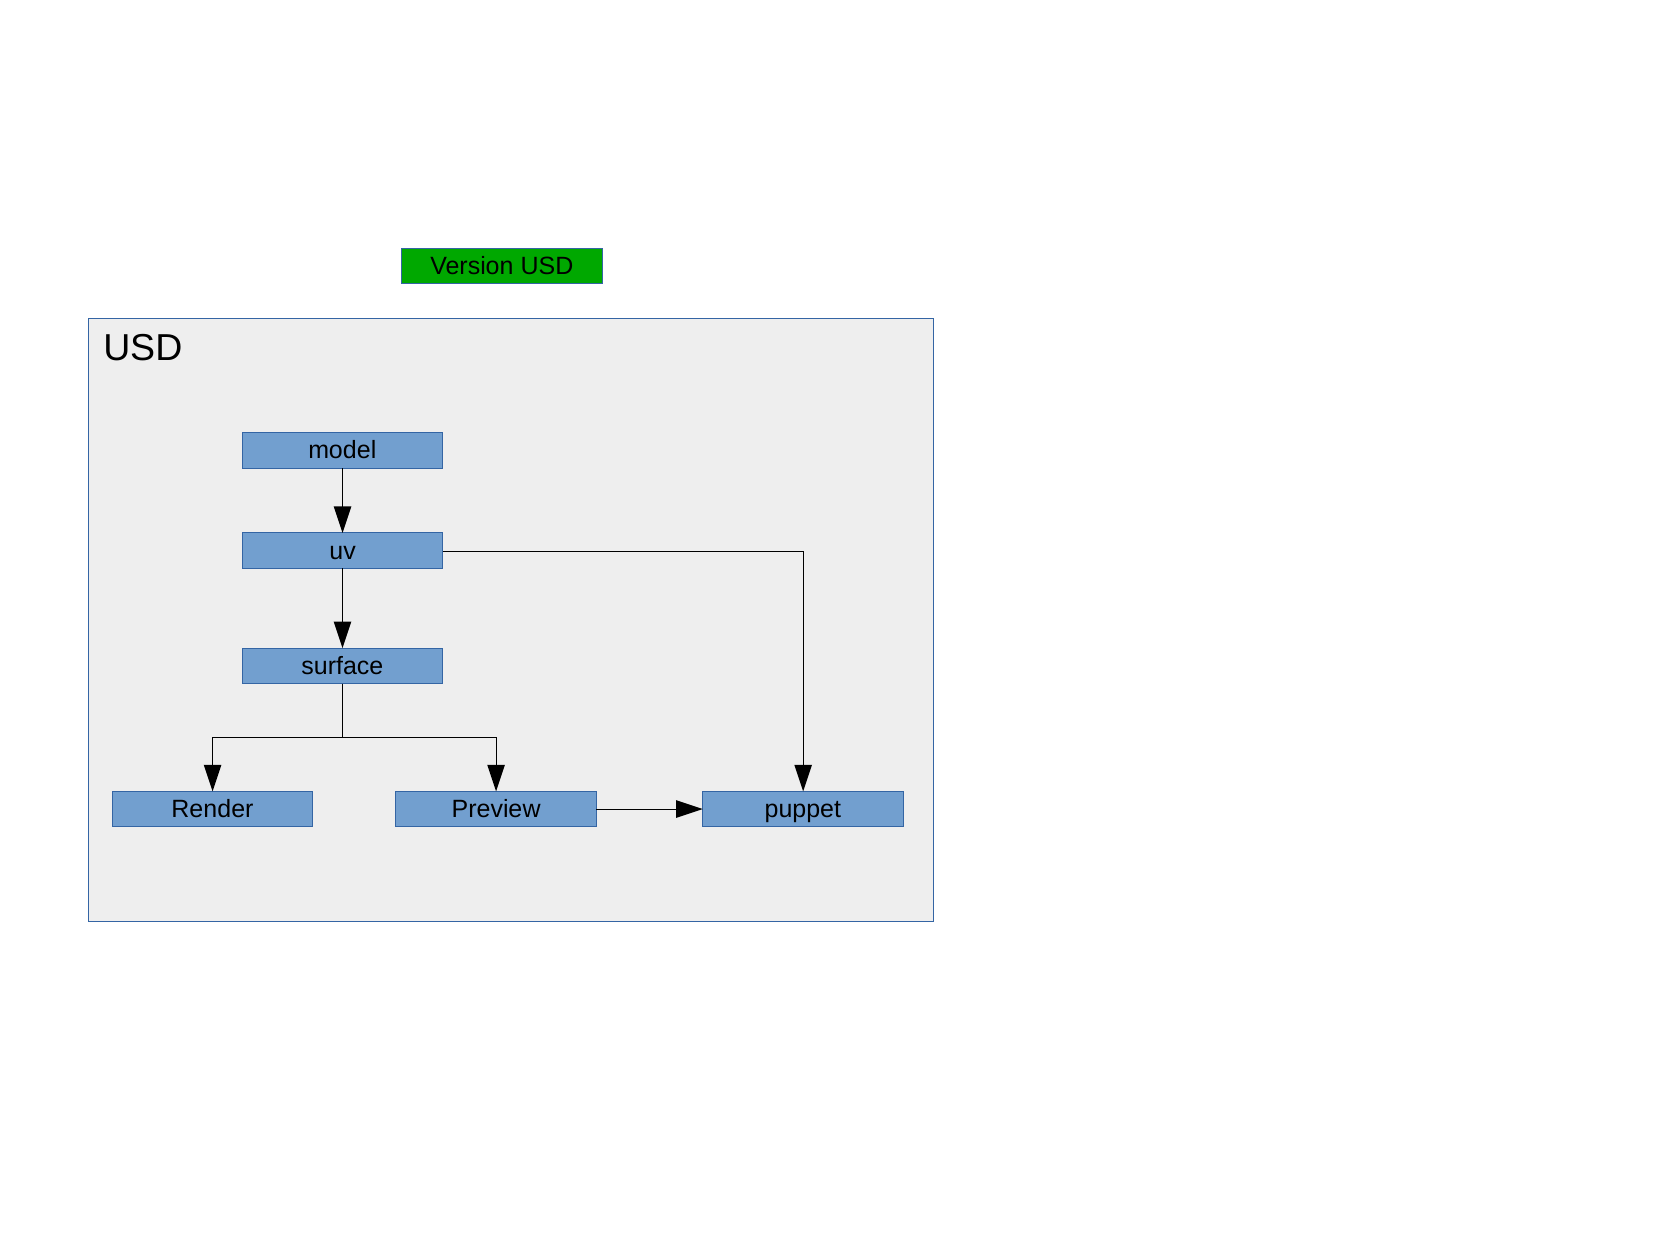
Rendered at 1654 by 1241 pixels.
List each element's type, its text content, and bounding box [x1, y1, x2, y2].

text_box model [242, 432, 443, 469]
text_box Preview [395, 791, 597, 827]
text_box Version USD [401, 248, 603, 284]
text_box Render [112, 791, 313, 827]
text_box puppet [702, 791, 904, 827]
text_box surface [242, 648, 443, 684]
text_box uv [242, 532, 443, 569]
text_box USD [88, 318, 934, 922]
